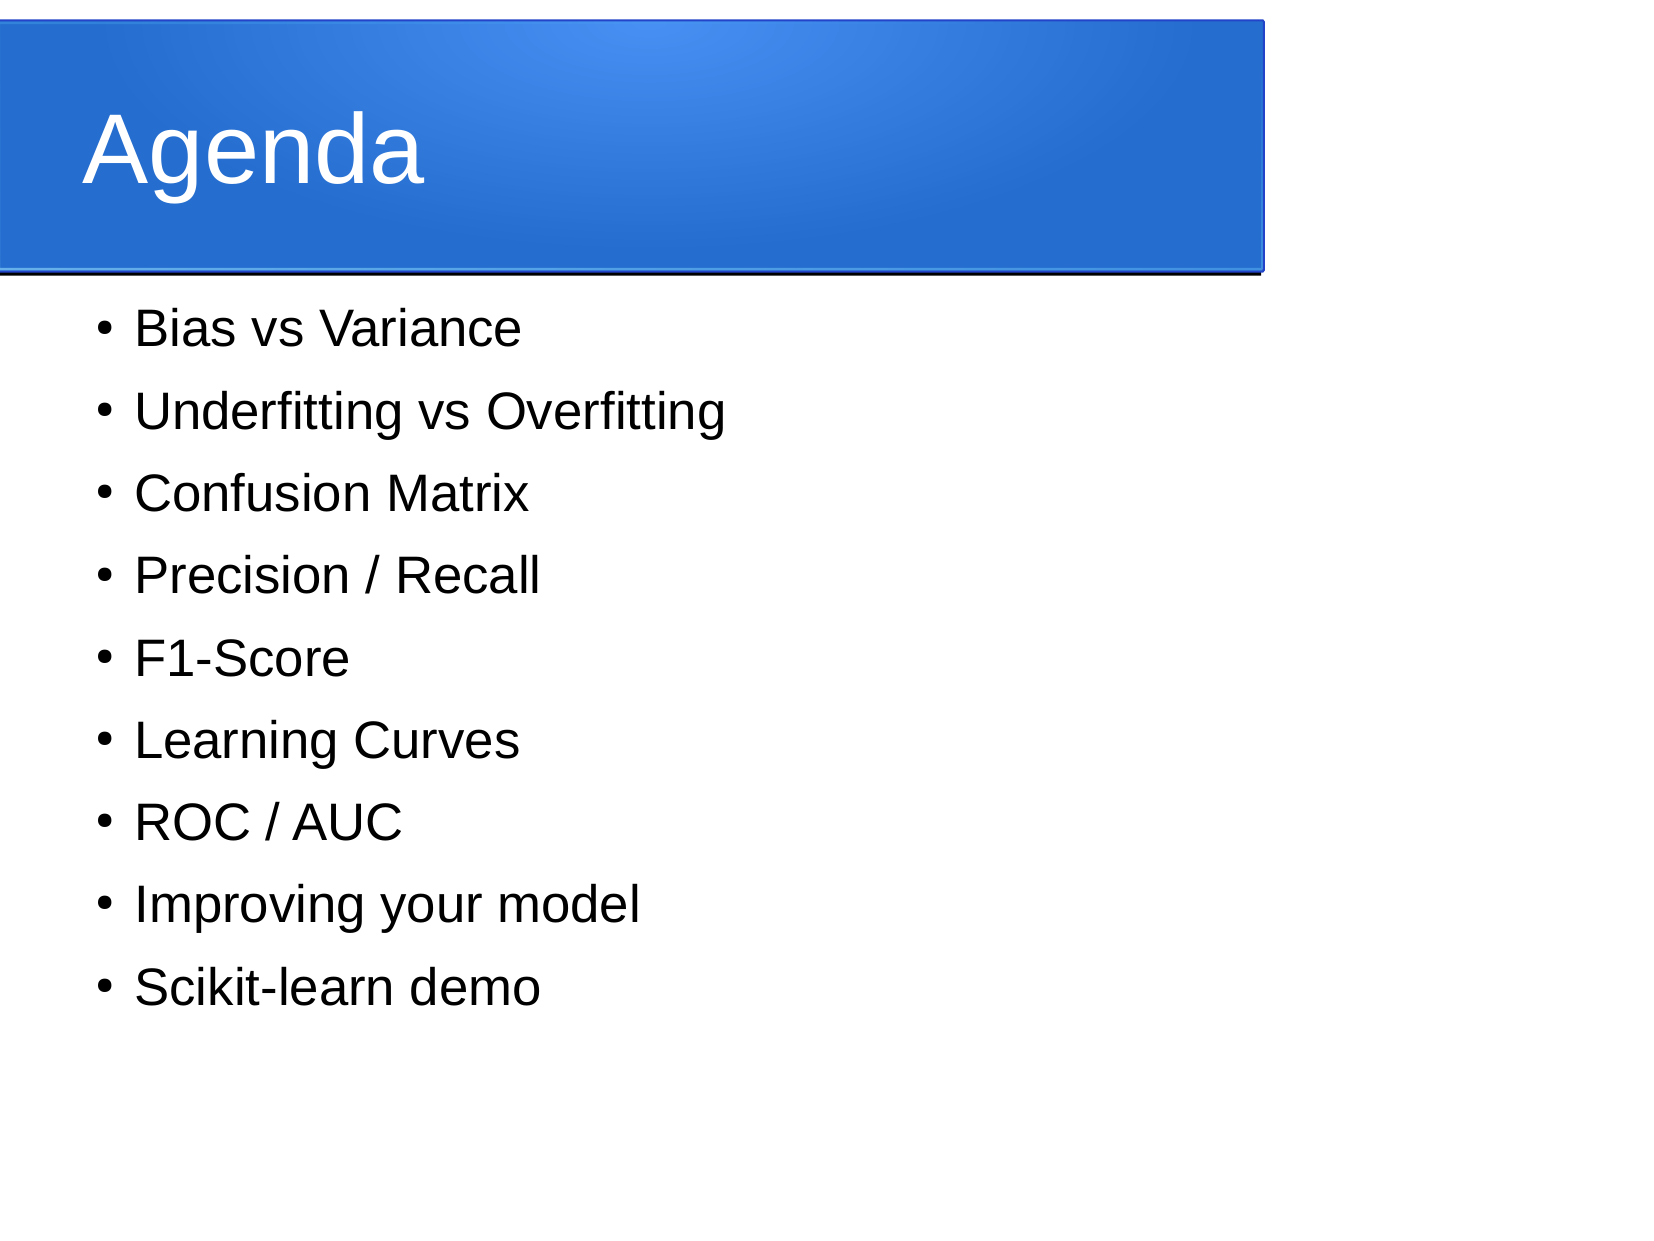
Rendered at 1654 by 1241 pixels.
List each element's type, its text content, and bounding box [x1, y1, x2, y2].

list Bias vs Variance Underfitting vs Overfitting Confusion Matrix Precision / Recall F1-Score Learning Curves ROC / AUC Improving your model Scikit-learn demo [82, 299, 1571, 1019]
title Agenda [82, 47, 1235, 252]
